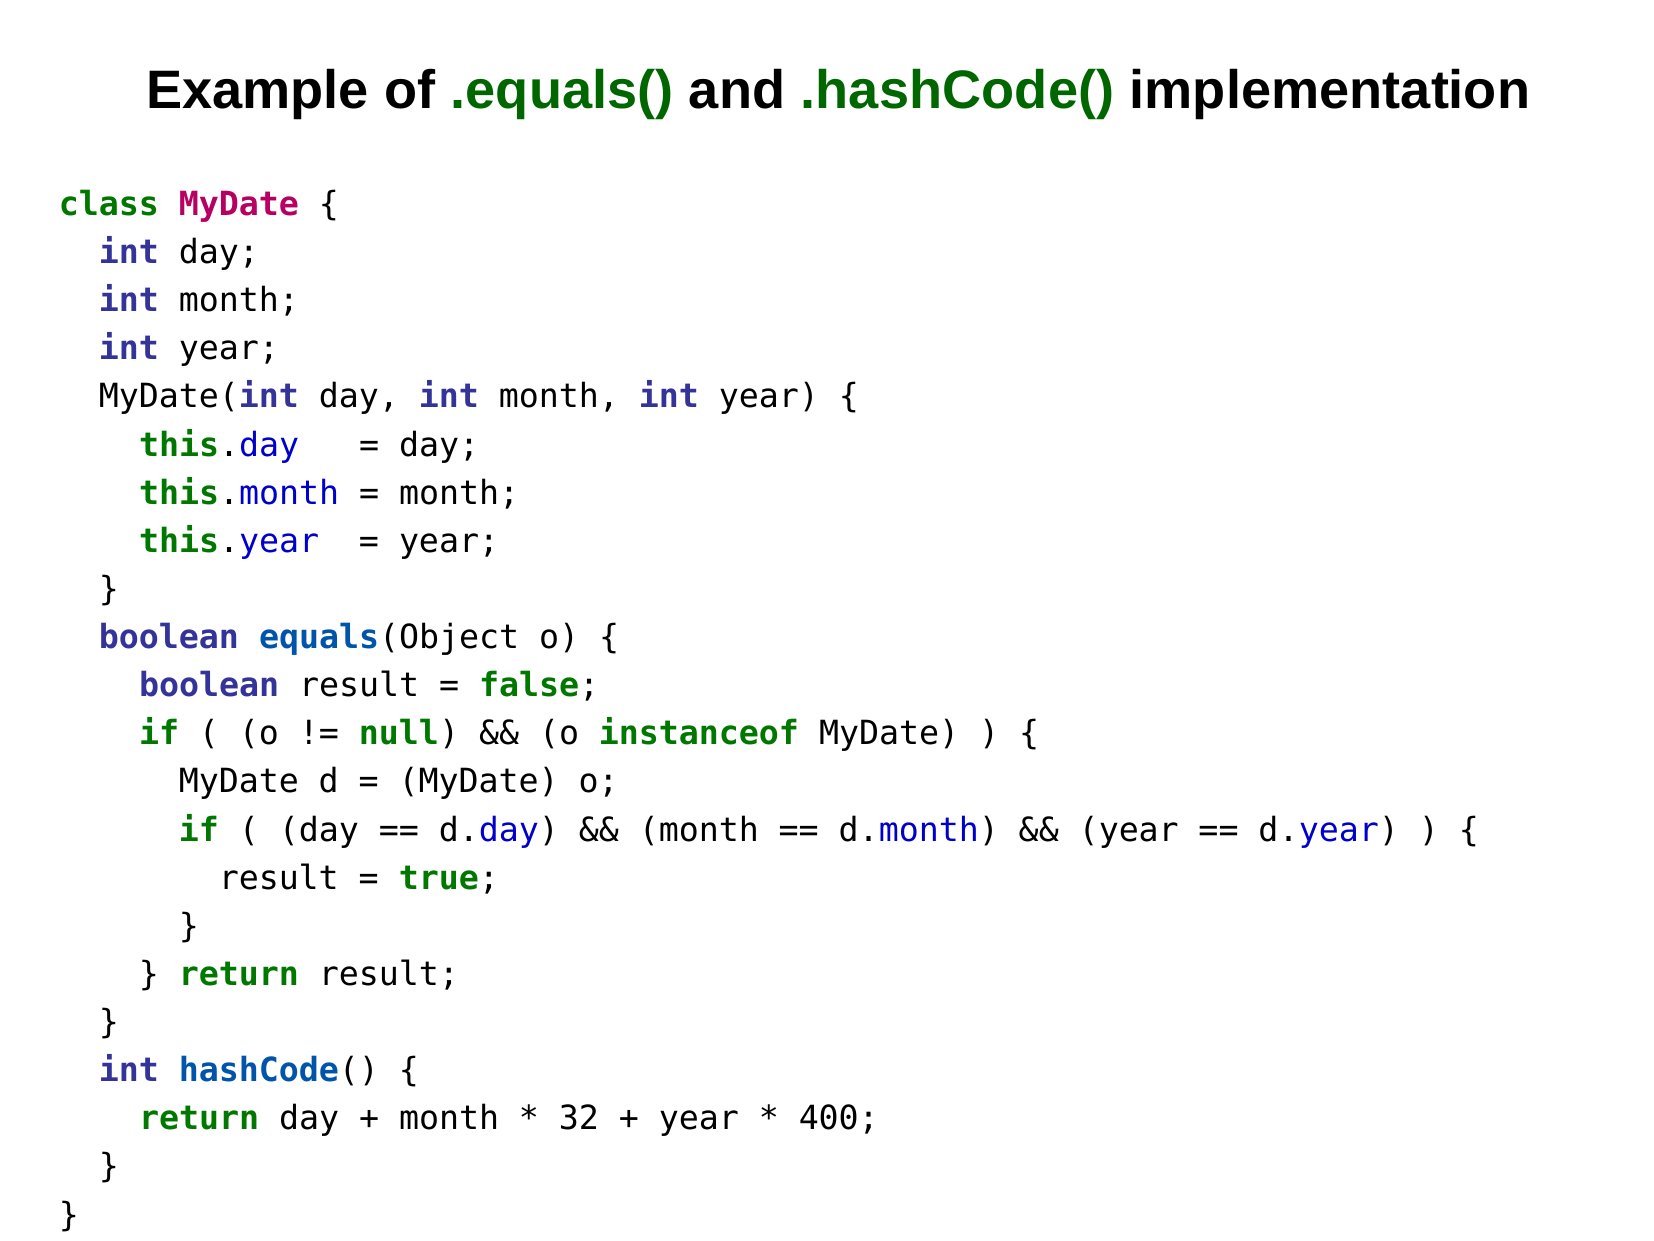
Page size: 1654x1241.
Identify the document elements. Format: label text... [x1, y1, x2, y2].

title Example of .equals() and .hashCode() implementation [94, 26, 1583, 154]
list class MyDate { int day; int month; int year; MyDate(int day, int month, int year) { this.day = day; this.month = month; this.year = year; } boolean equals(Object o) { boolean result = false; if ( (o != null) && (o instanceof MyDate) ) { MyDate d = (MyDate) o; if ( (day == d.day) && (month == d.month) && (year == d.year) ) { result = true; } } return result; } int hashCode() { return day + month * 32 + year * 400; } } [59, 174, 1619, 1241]
